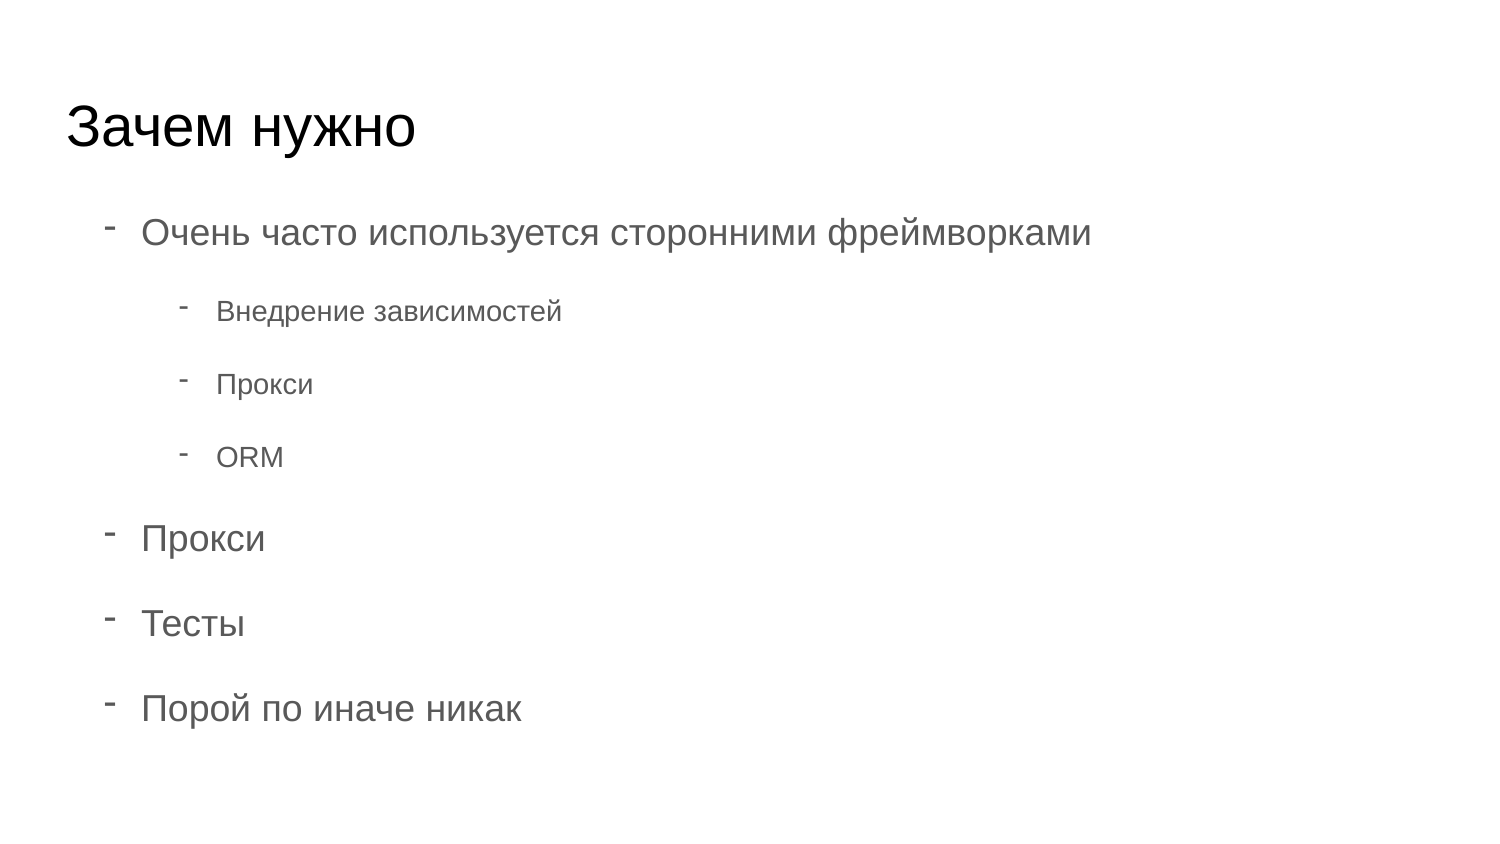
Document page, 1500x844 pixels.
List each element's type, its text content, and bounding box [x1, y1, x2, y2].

list Очень часто используется сторонними фреймворками Внедрение зависимостей Прокси ORM Прокси Тесты Порой по иначе никак [51, 186, 1228, 747]
title Зачем нужно [51, 72, 1449, 167]
